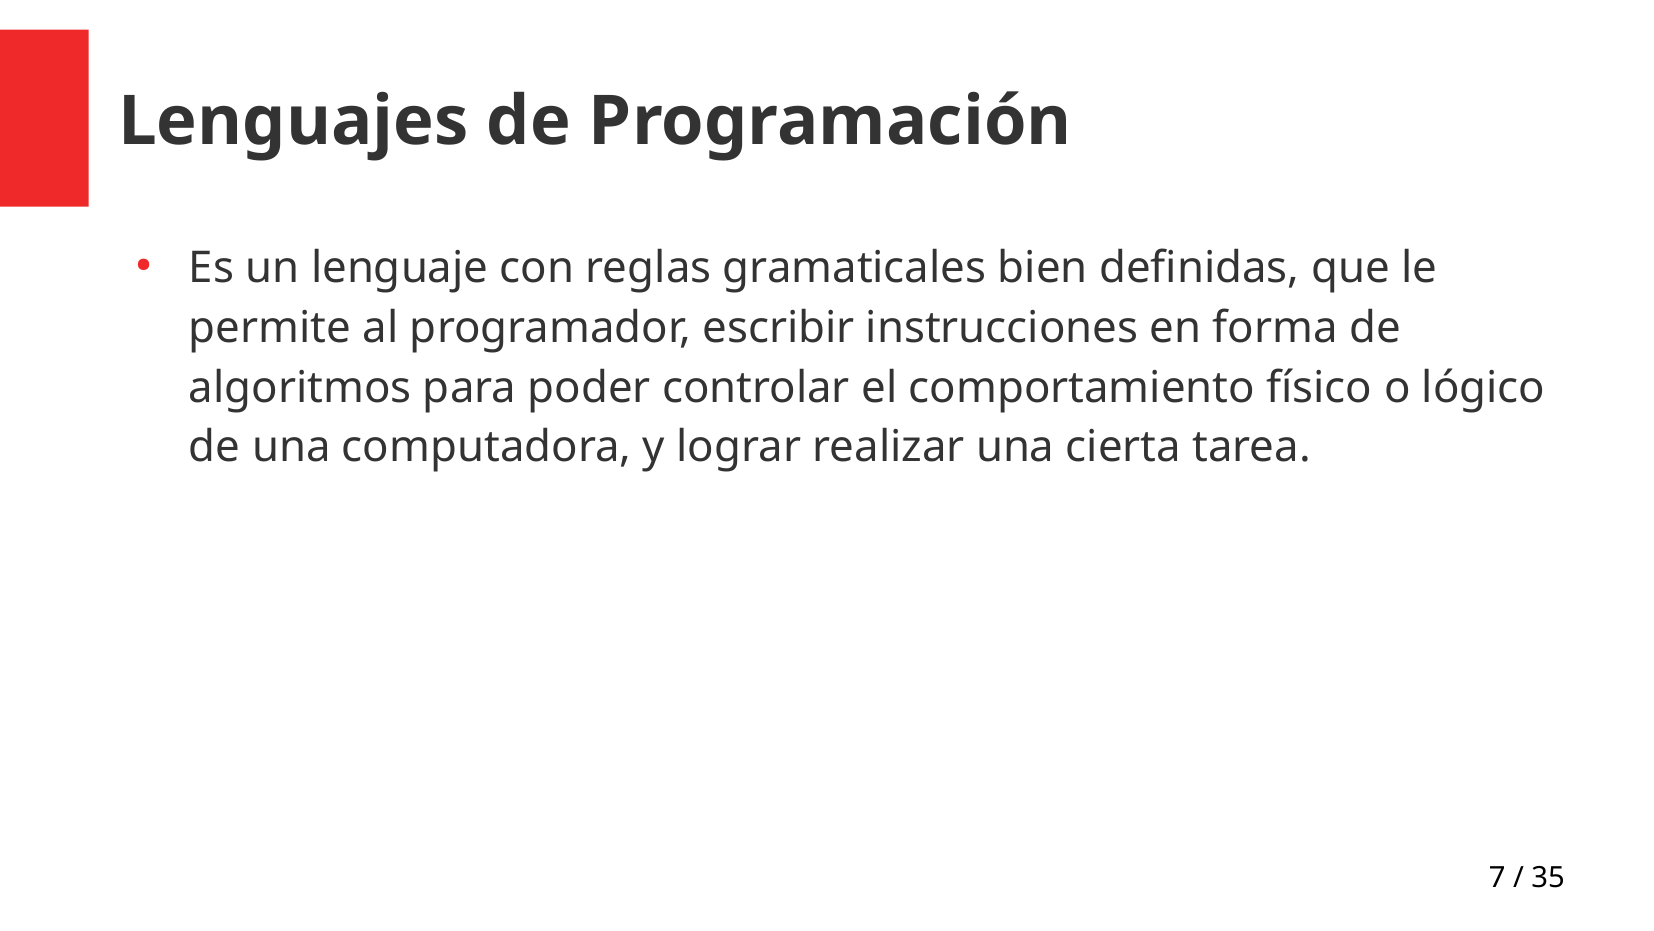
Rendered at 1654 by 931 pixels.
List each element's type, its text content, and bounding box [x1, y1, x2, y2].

title Lenguajes de Programación [118, 29, 1595, 207]
list Es un lenguaje con reglas gramaticales bien definidas, que le permite al programador, escribir instrucciones en forma de algoritmos para poder controlar el comportamiento físico o lógico de una computadora, y lograr realizar una cierta tarea. [118, 236, 1595, 798]
